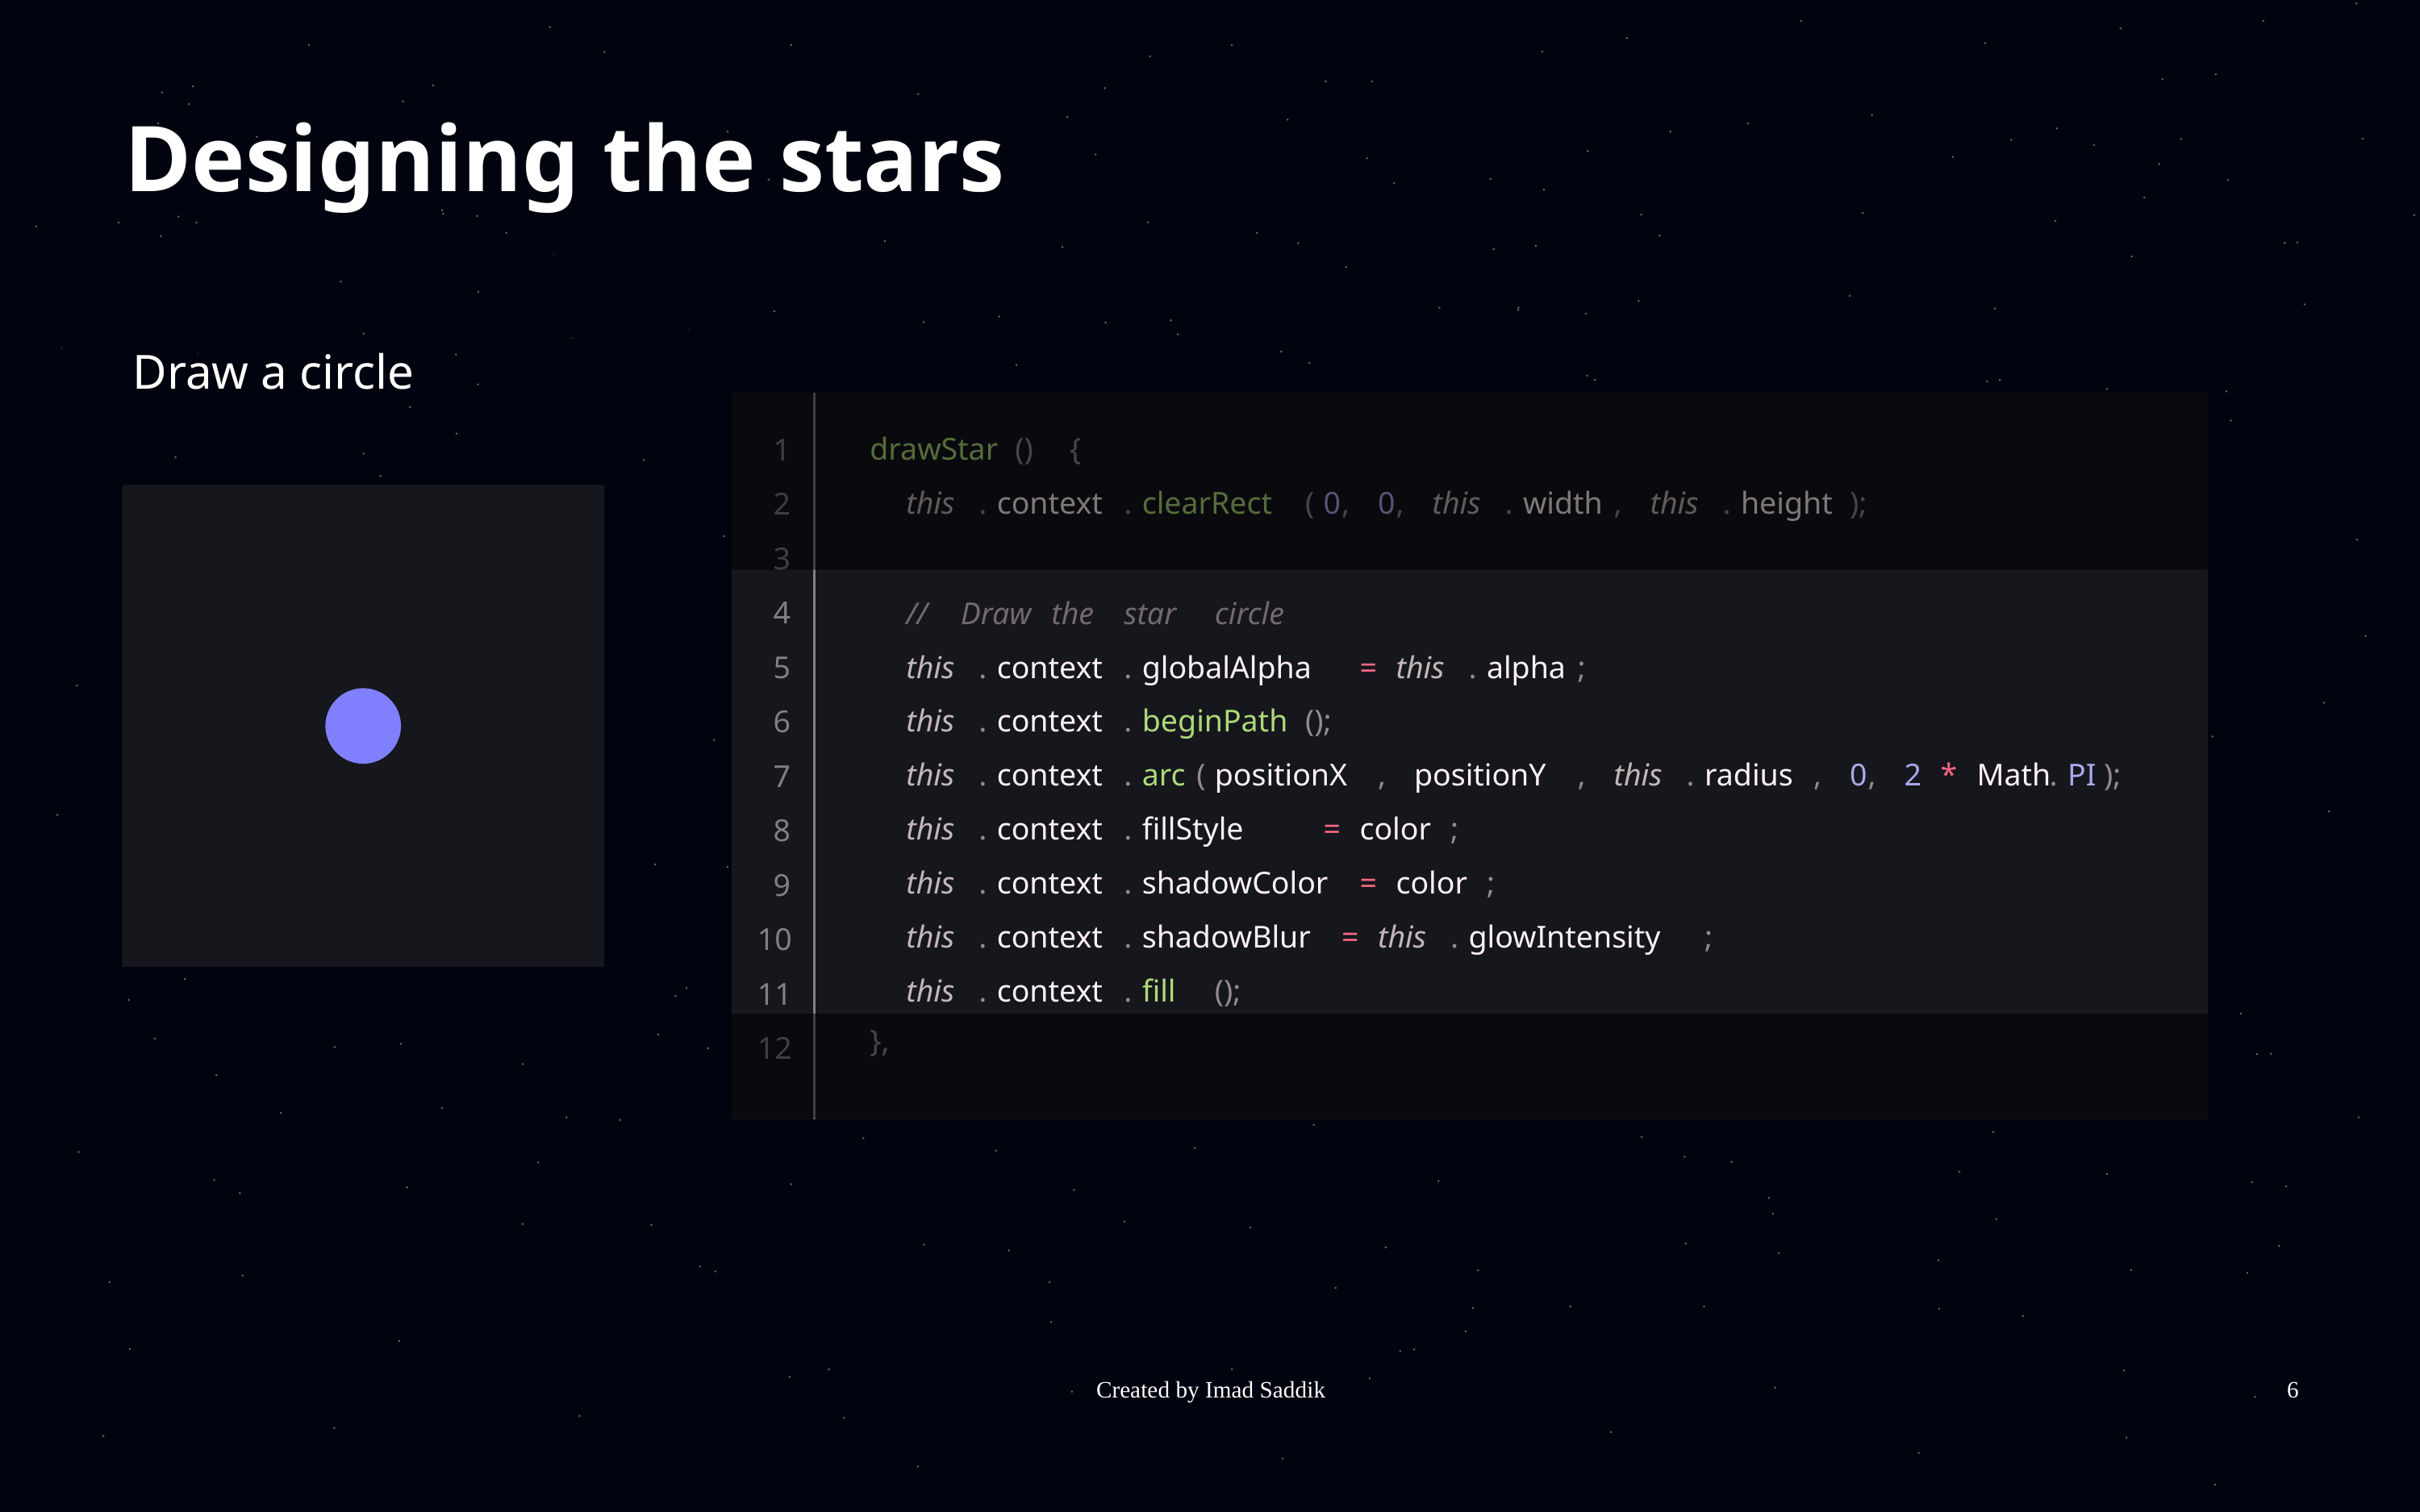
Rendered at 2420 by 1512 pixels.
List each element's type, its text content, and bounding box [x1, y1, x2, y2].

text_box [731, 1014, 2208, 1119]
text_box Draw a circle [121, 301, 606, 454]
picture [731, 570, 2208, 1014]
text_box Designing the stars [112, 61, 1411, 251]
text_box [731, 393, 2208, 570]
picture [121, 484, 606, 968]
